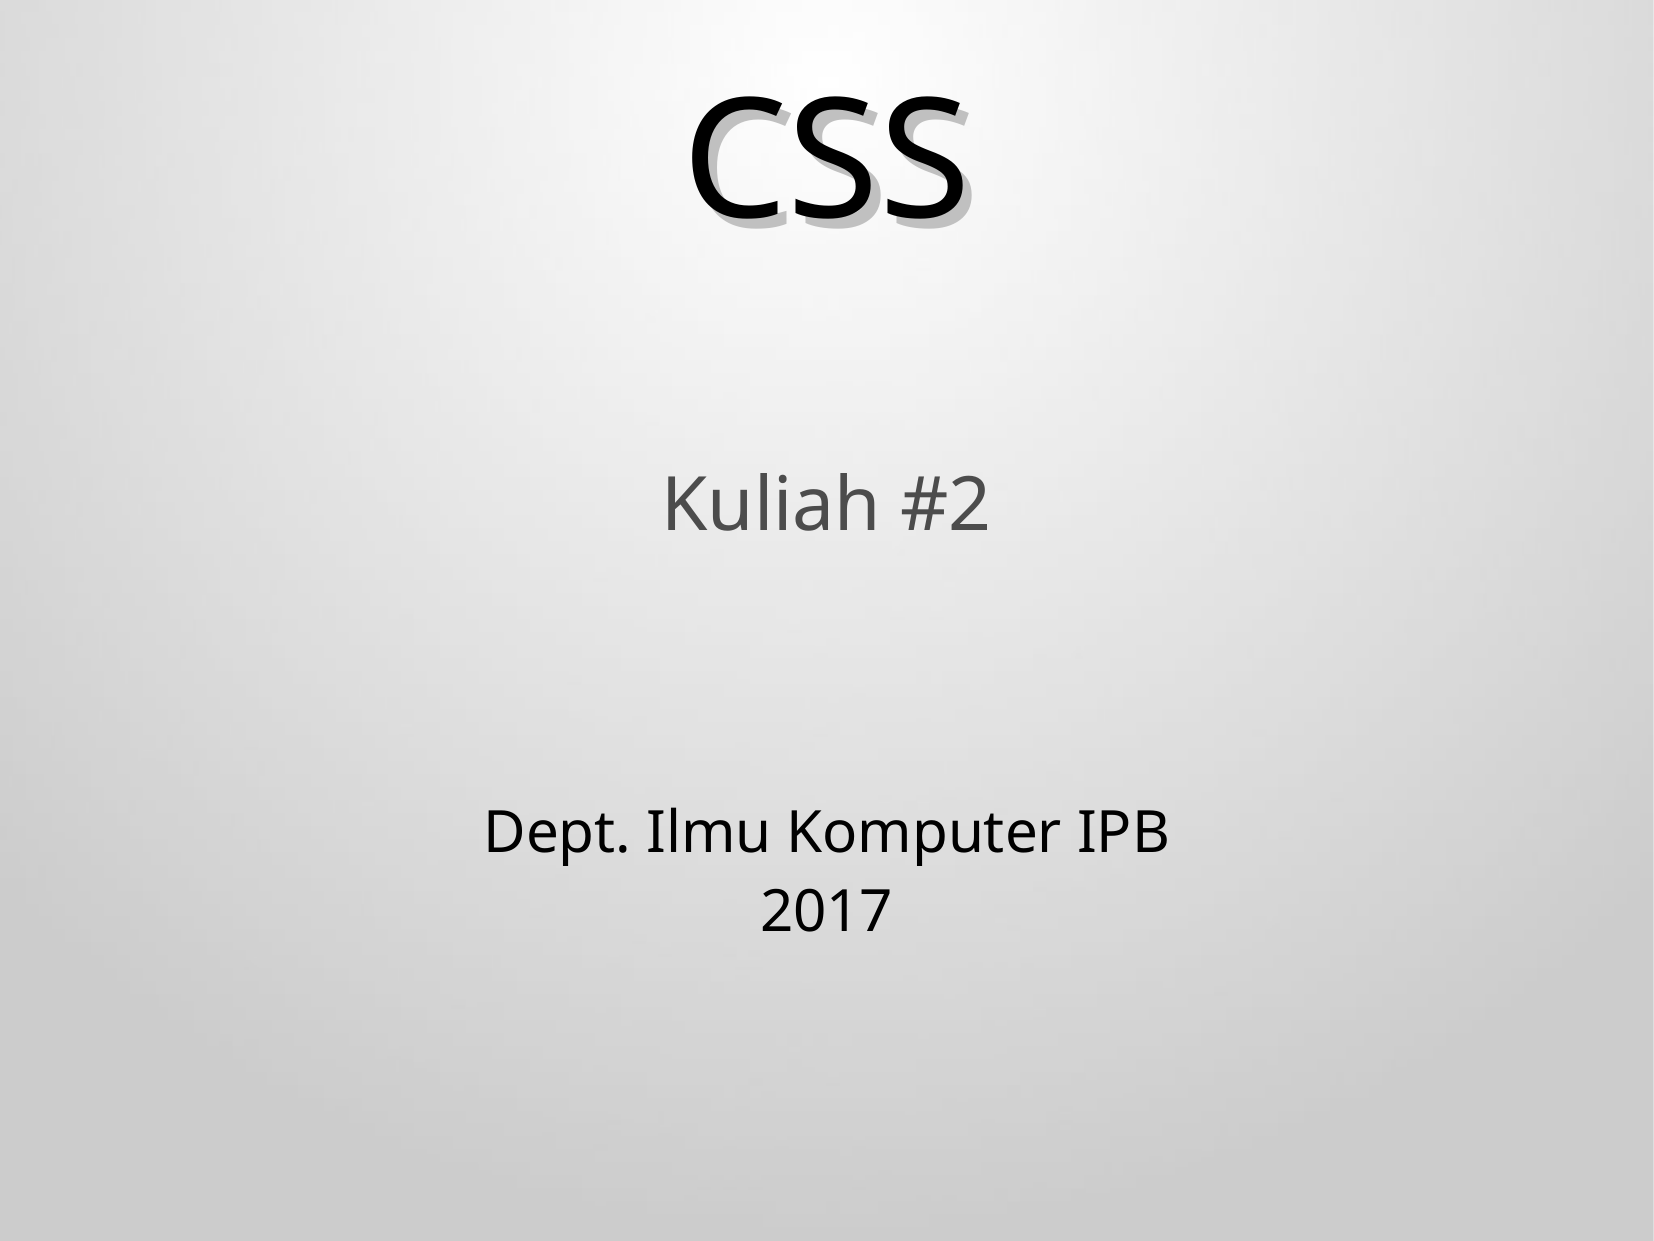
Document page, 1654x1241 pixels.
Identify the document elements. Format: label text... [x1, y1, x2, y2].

picture [0, 0, 1654, 1241]
subtitle Kuliah #2 Dept. Ilmu Komputer IPB 2017 [82, 297, 1571, 1102]
title CSS [82, 52, 1571, 254]
